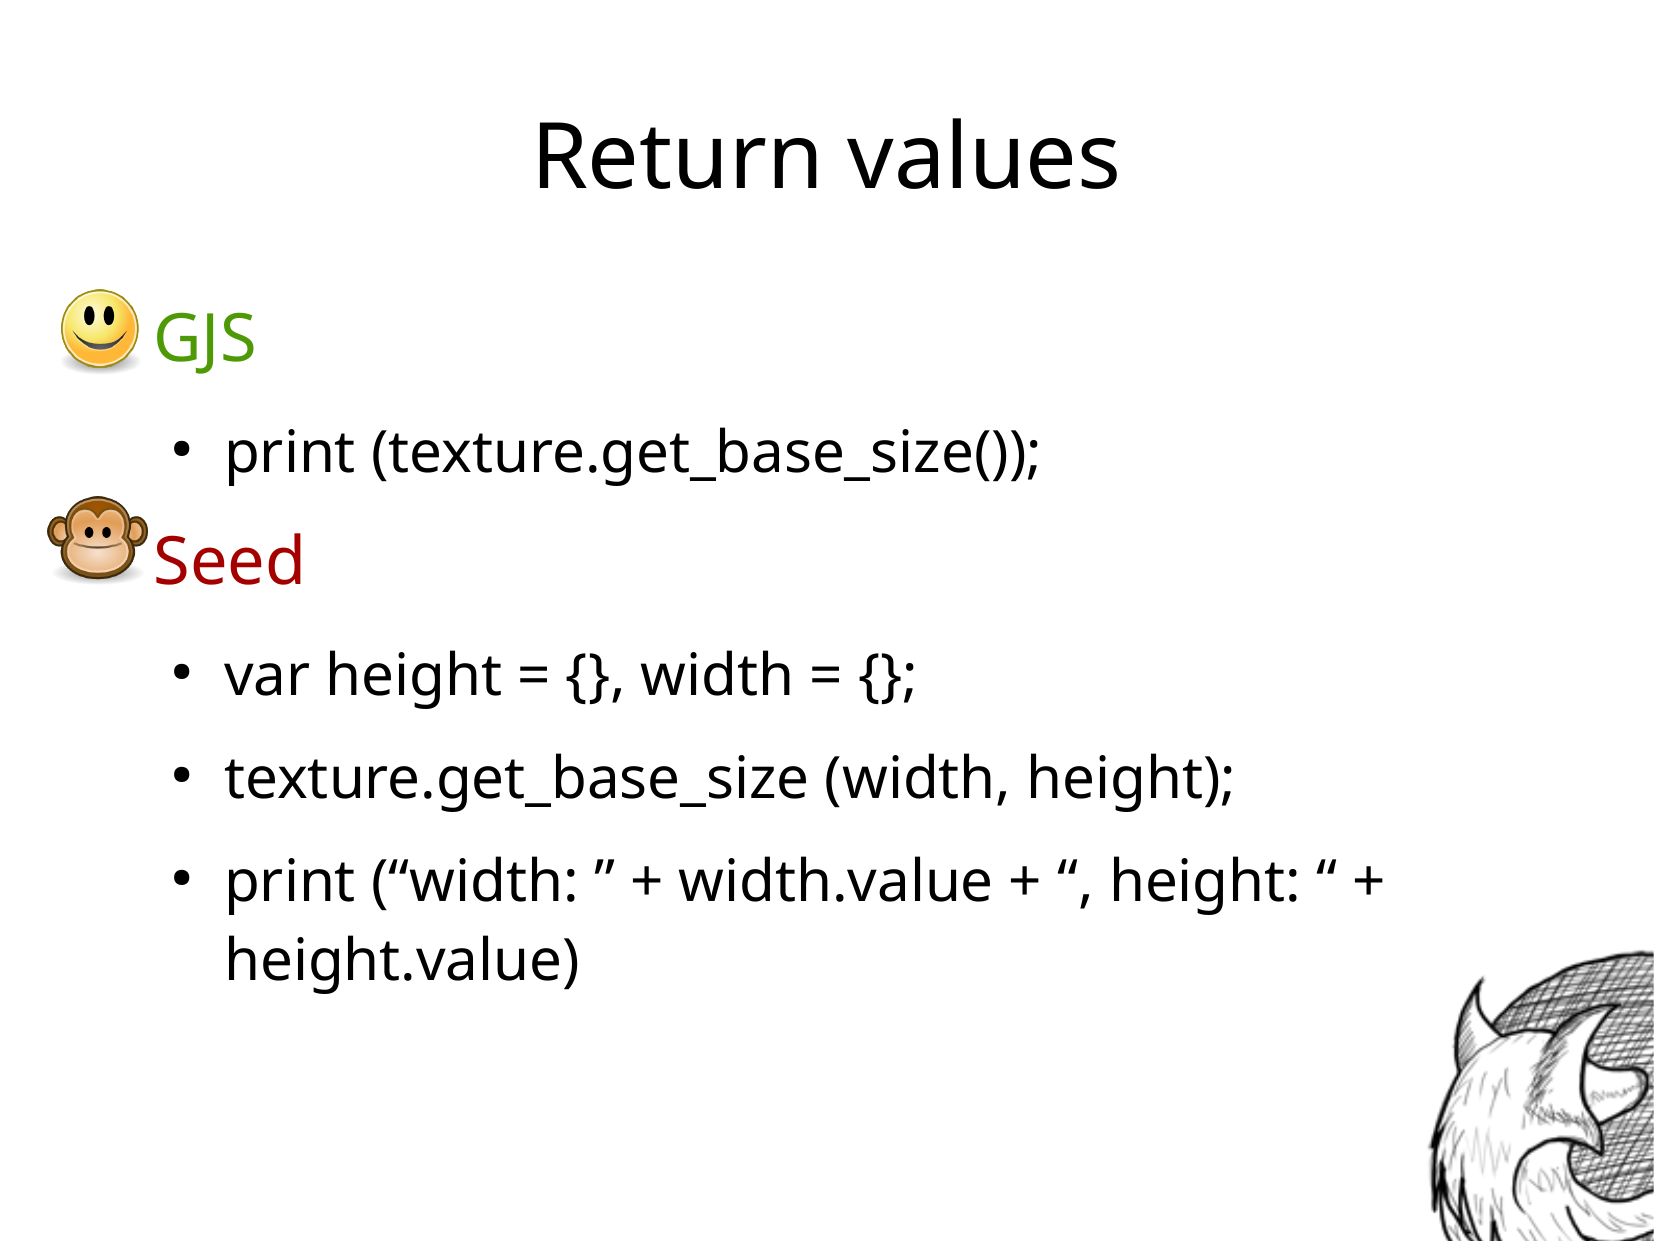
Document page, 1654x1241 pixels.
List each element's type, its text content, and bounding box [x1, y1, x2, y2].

picture [47, 496, 148, 585]
list GJS print (texture.get_base_size()); Seed var height = {}, width = {}; texture.get_base_size (width, height); print (“width: ” + width.value + “, height: “ + height.value) [82, 290, 1571, 1109]
picture [59, 289, 142, 375]
title Return values [82, 56, 1571, 250]
picture [1386, 915, 1654, 1241]
